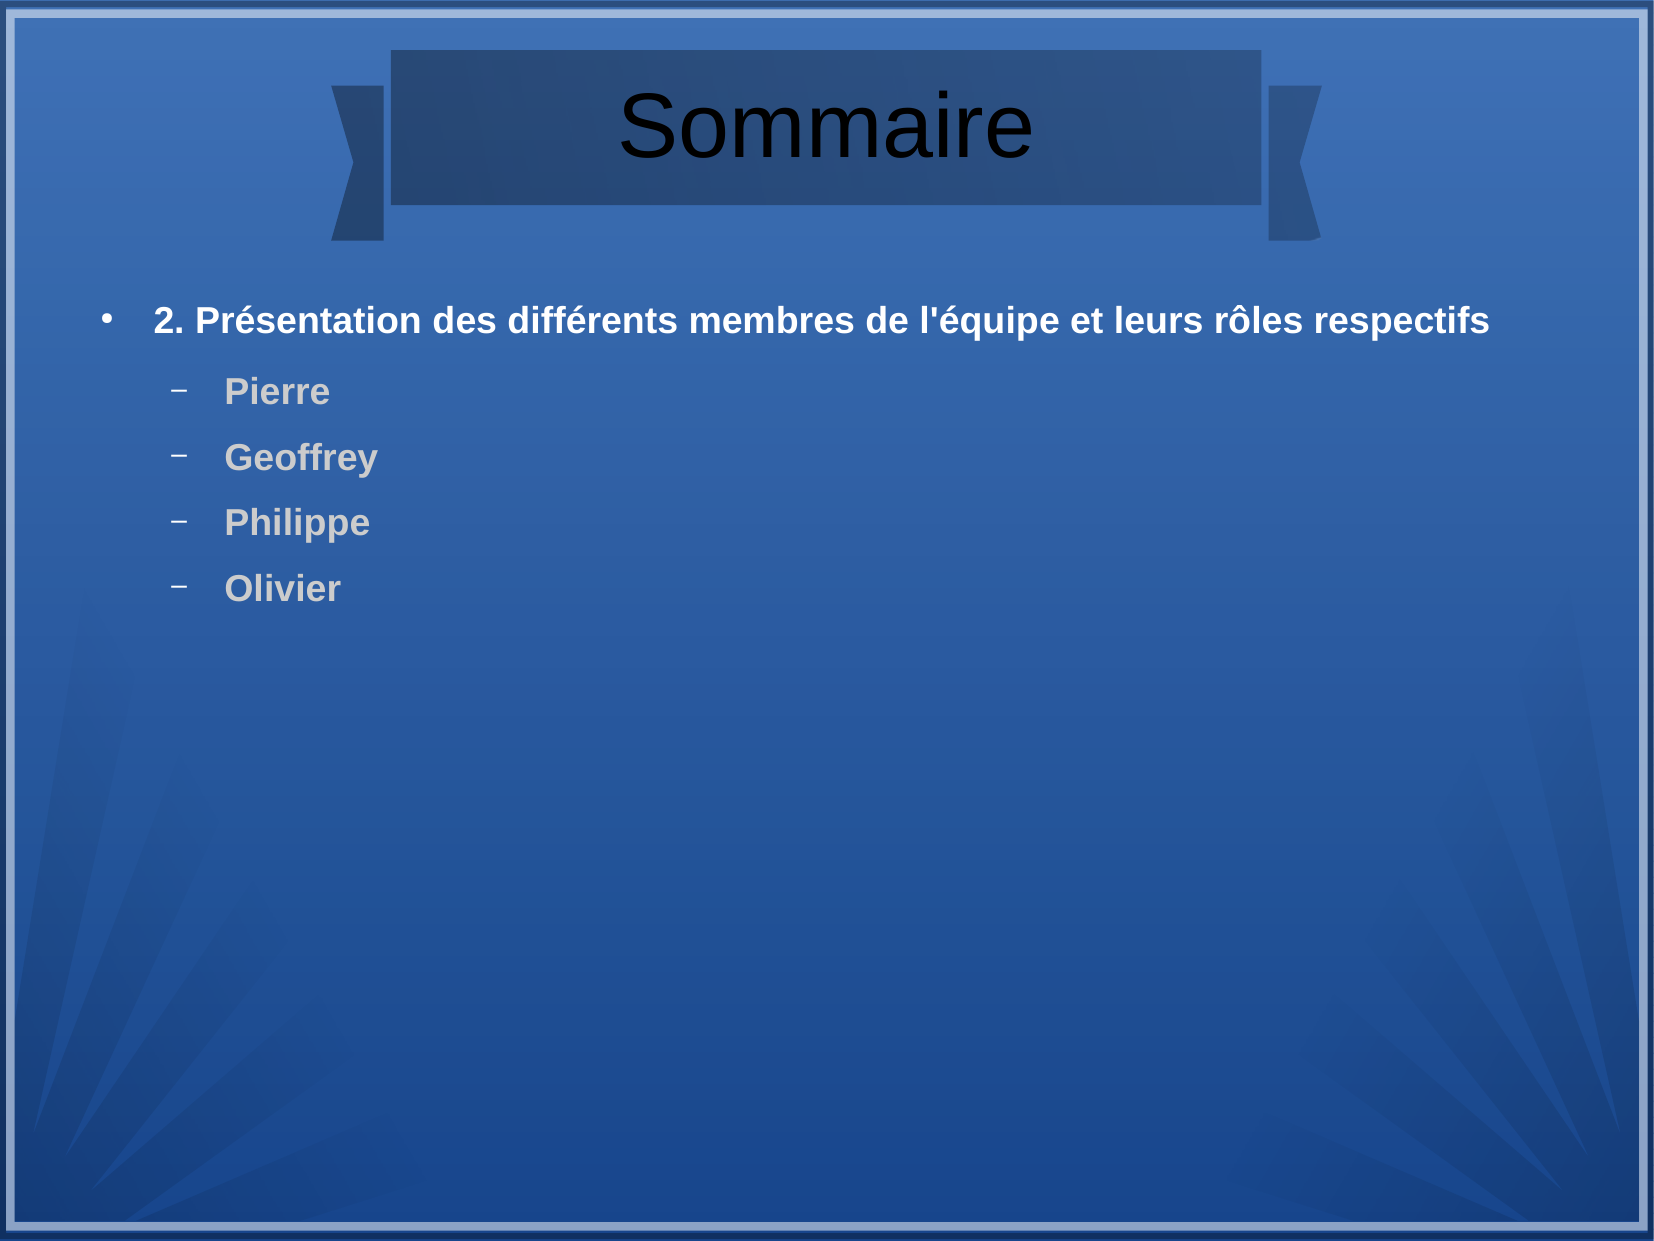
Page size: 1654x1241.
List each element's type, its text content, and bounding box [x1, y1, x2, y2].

list 2. Présentation des différents membres de l'équipe et leurs rôles respectifs Pierre Geoffrey Philippe Olivier [82, 299, 1571, 1241]
title Sommaire [389, 47, 1264, 205]
